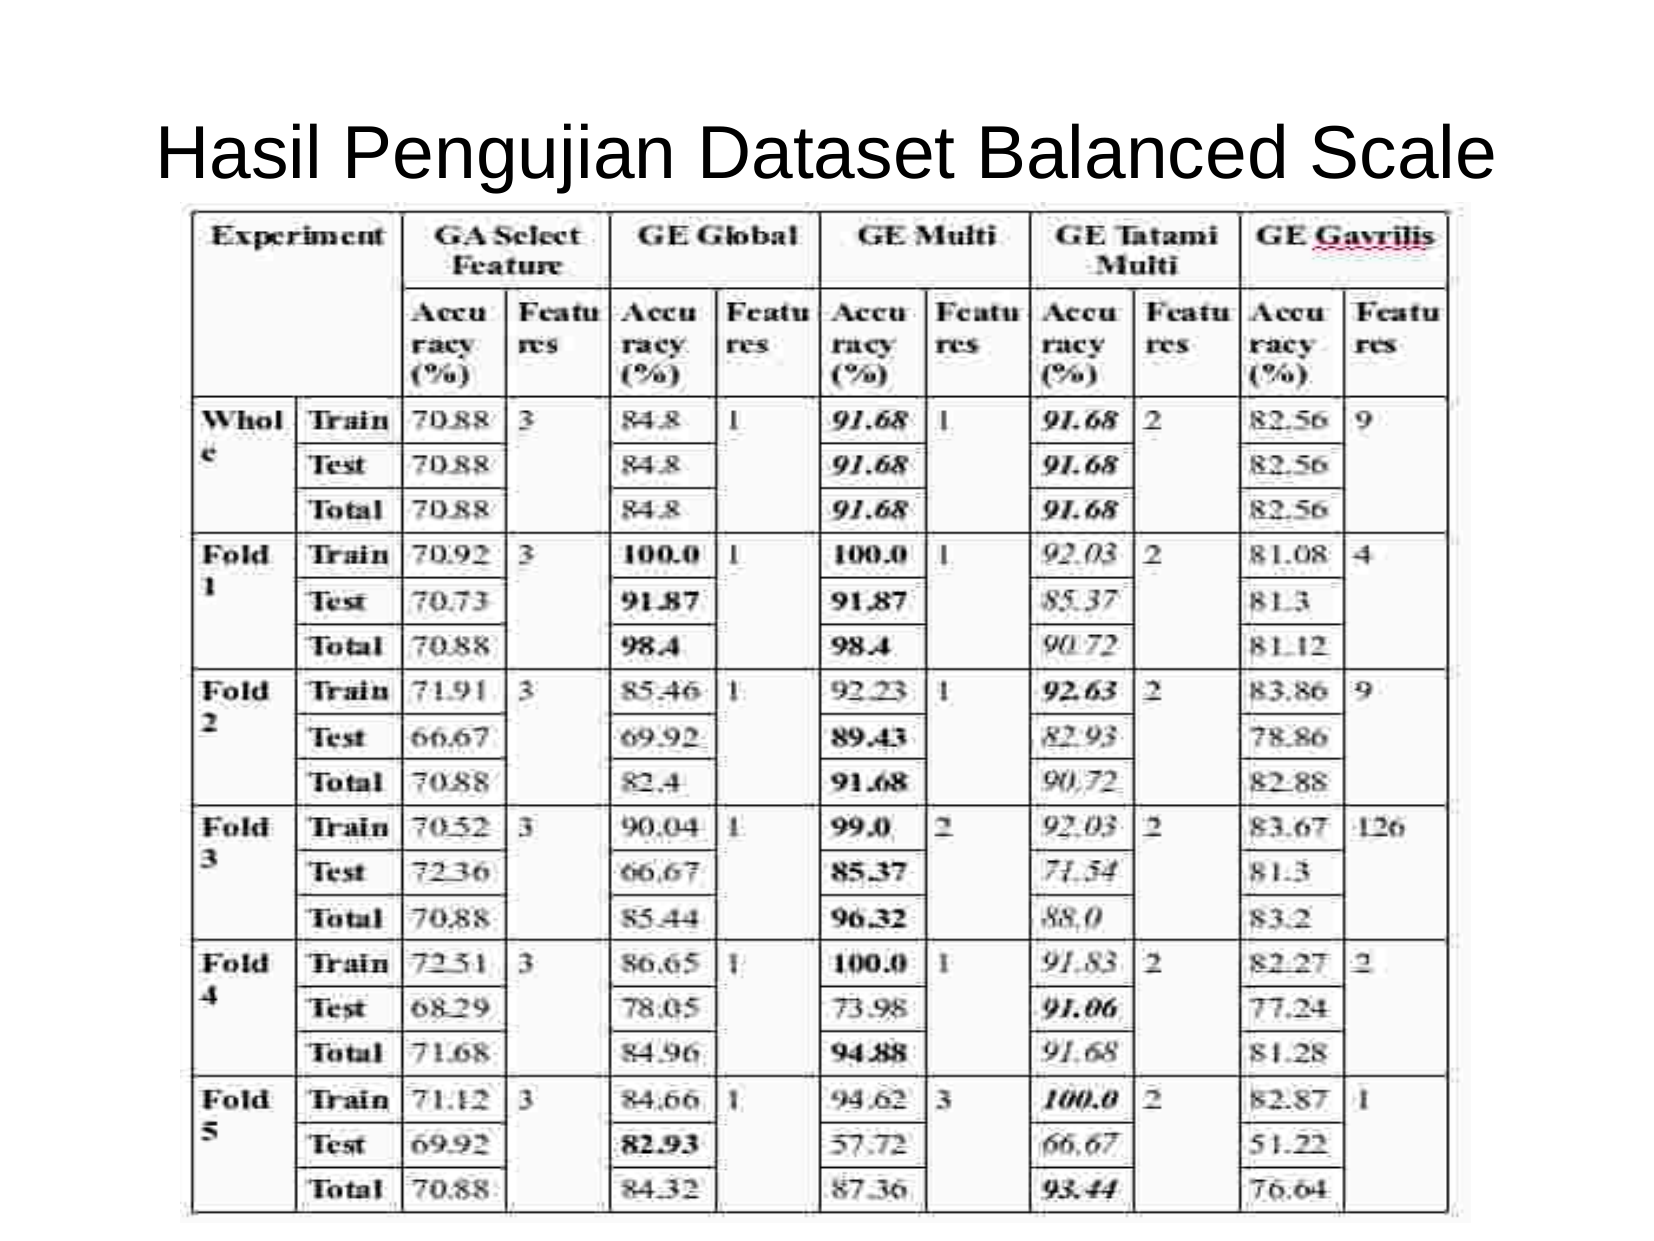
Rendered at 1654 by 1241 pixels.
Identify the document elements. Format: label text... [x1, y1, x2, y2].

title Hasil Pengujian Dataset Balanced Scale [82, 49, 1571, 257]
picture [180, 202, 1471, 1223]
